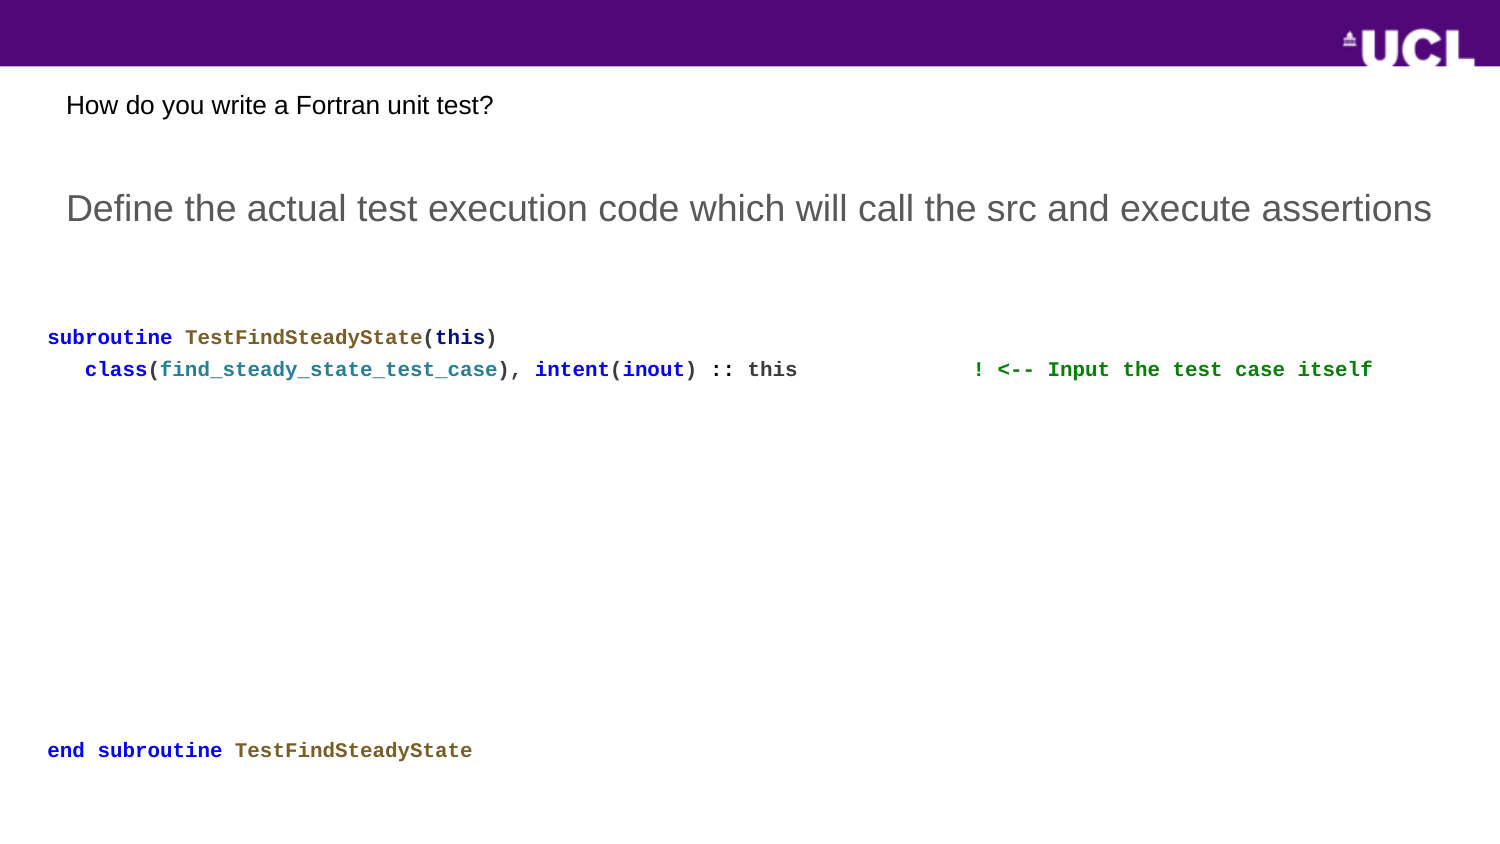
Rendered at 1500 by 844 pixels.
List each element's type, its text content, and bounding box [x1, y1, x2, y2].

title How do you write a Fortran unit test? [51, 72, 1449, 162]
list Define the actual test execution code which will call the src and execute assertions [51, 162, 1491, 249]
picture [0, 0, 1500, 844]
text_box subroutine TestFindSteadyState(this) class(find_steady_state_test_case), intent(inout) :: this ! <-- Input the test case itself end subroutine TestFindSteadyState [32, 275, 1485, 777]
